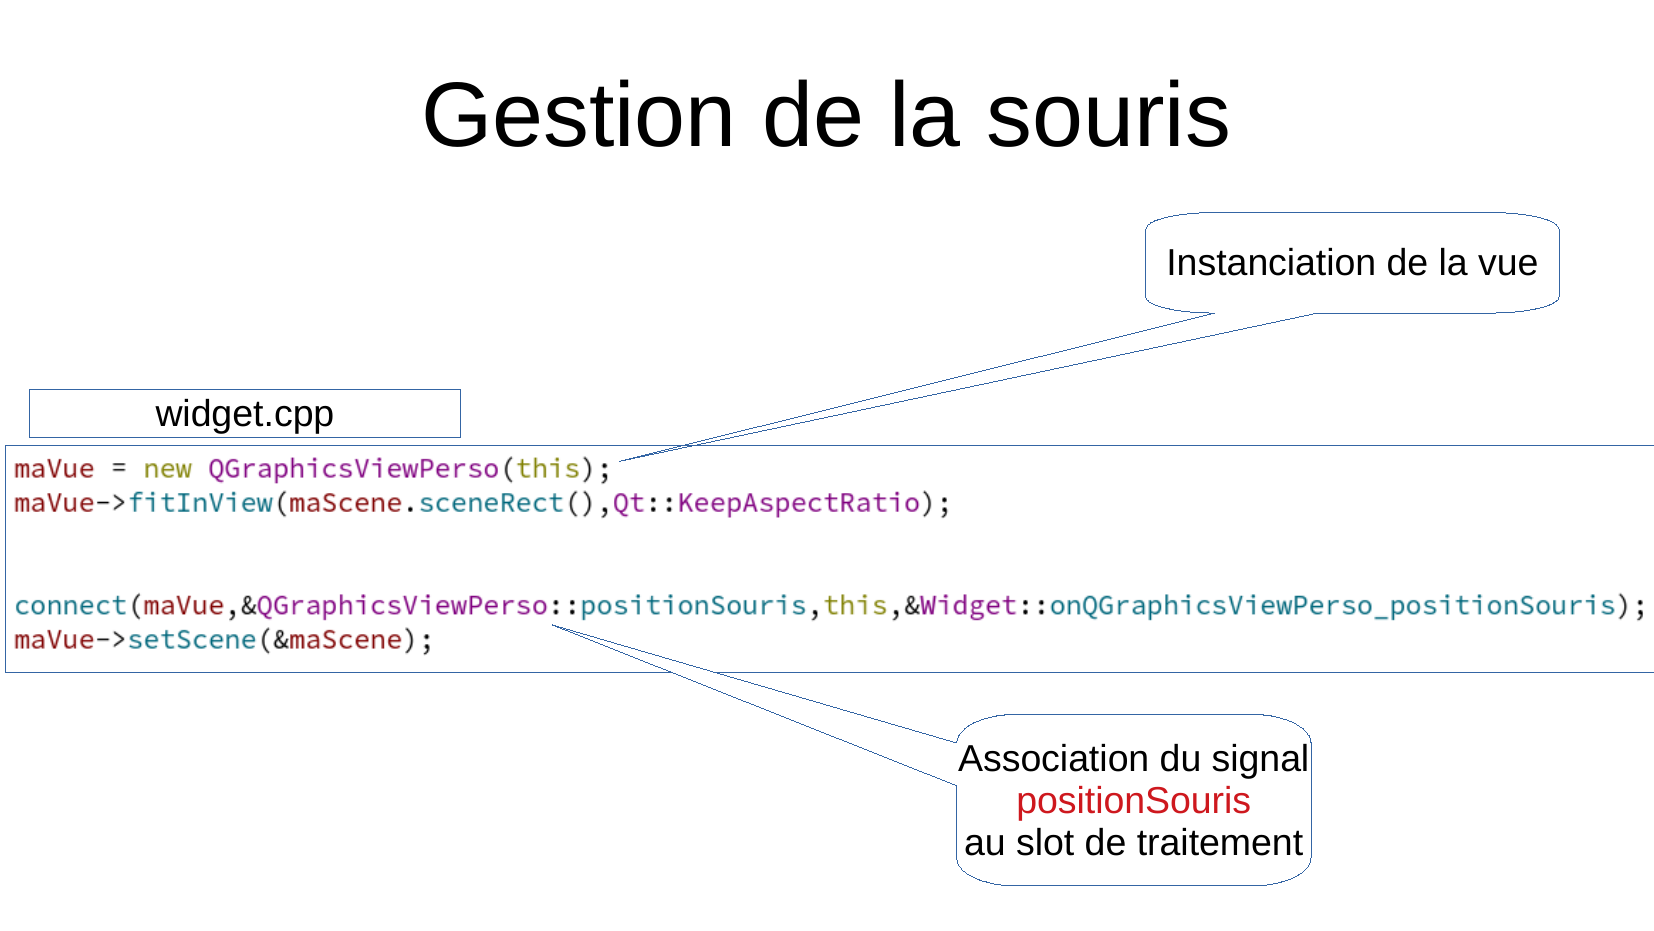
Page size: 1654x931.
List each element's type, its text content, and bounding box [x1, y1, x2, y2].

title Gestion de la souris [82, 37, 1571, 193]
text_box Association du signal positionSouris au slot de traitement [552, 624, 1312, 886]
text_box Instanciation de la vue [619, 212, 1560, 462]
picture [5, 445, 1654, 673]
text_box widget.cpp [29, 389, 461, 438]
